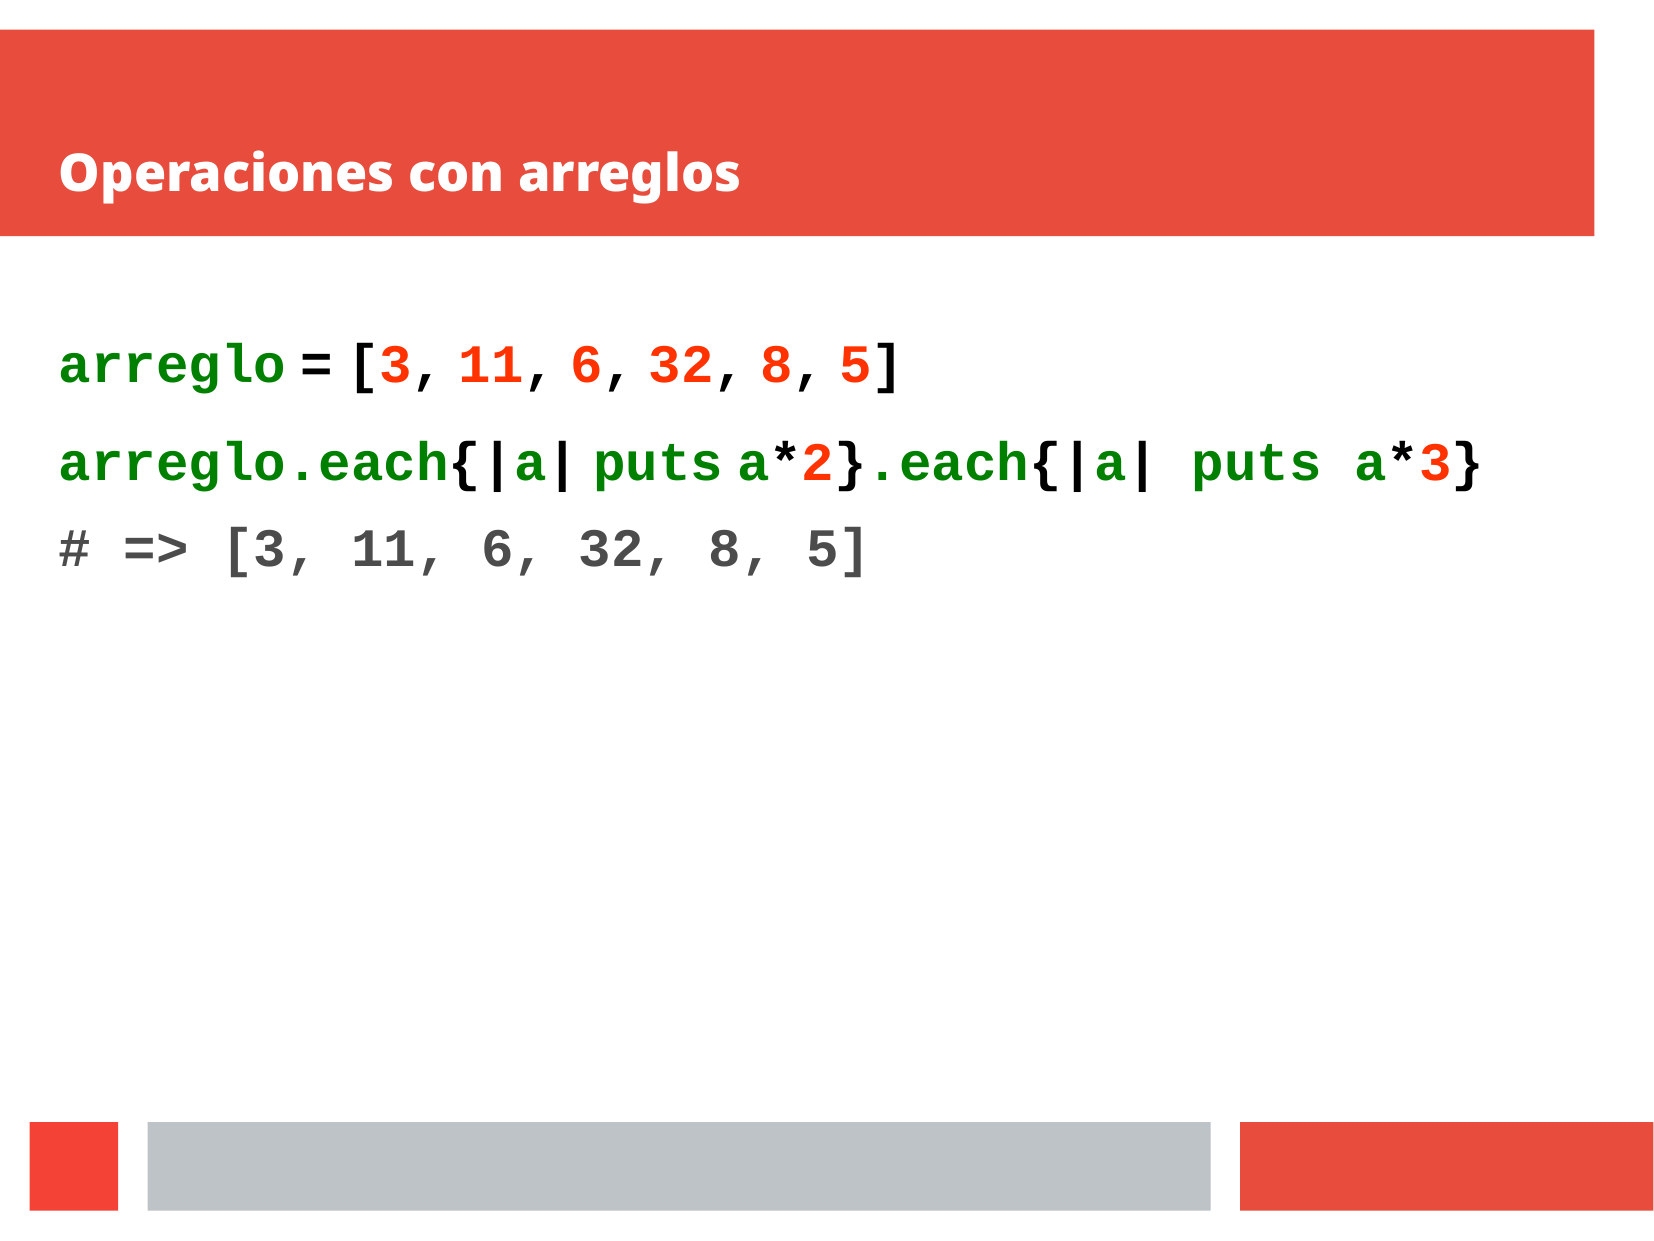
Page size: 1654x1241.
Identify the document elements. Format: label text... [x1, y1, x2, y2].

list arreglo = [3, 11, 6, 32, 8, 5] arreglo.each{|a| puts a*2}.each{|a| puts a*3} # => [3, 11, 6, 32, 8, 5] [59, 324, 1565, 1093]
title Operaciones con arreglos [59, 59, 1595, 207]
